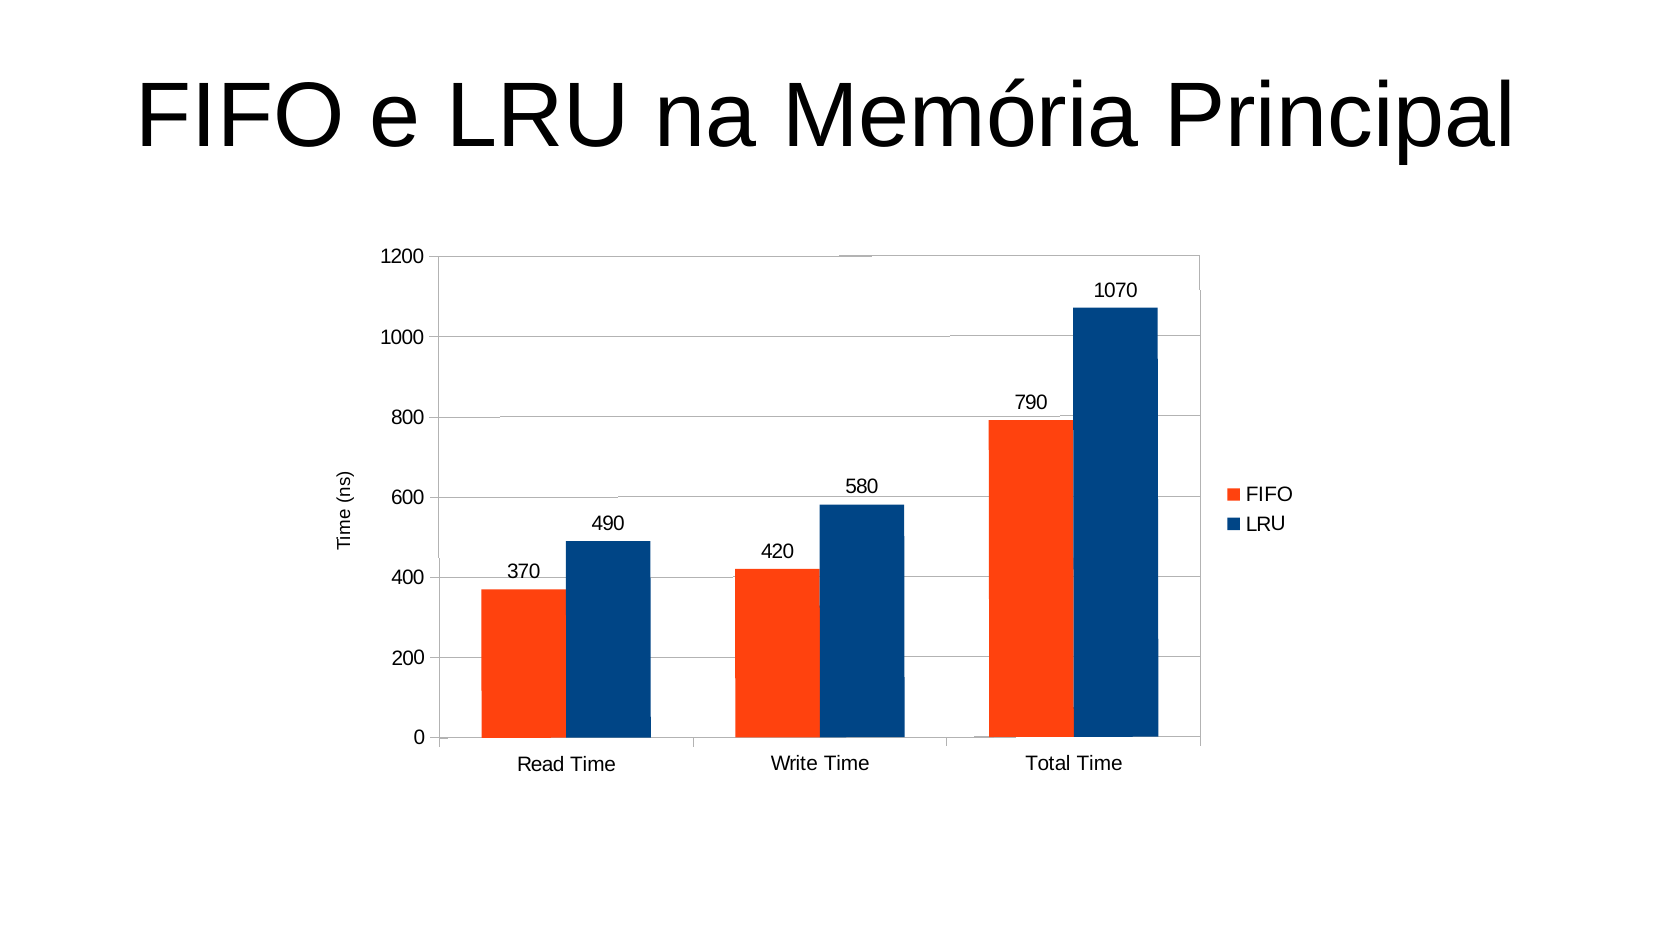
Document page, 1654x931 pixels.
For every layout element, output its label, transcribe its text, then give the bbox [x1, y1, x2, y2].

title FIFO e LRU na Memória Principal [82, 12, 1571, 218]
chart [299, 232, 1313, 788]
